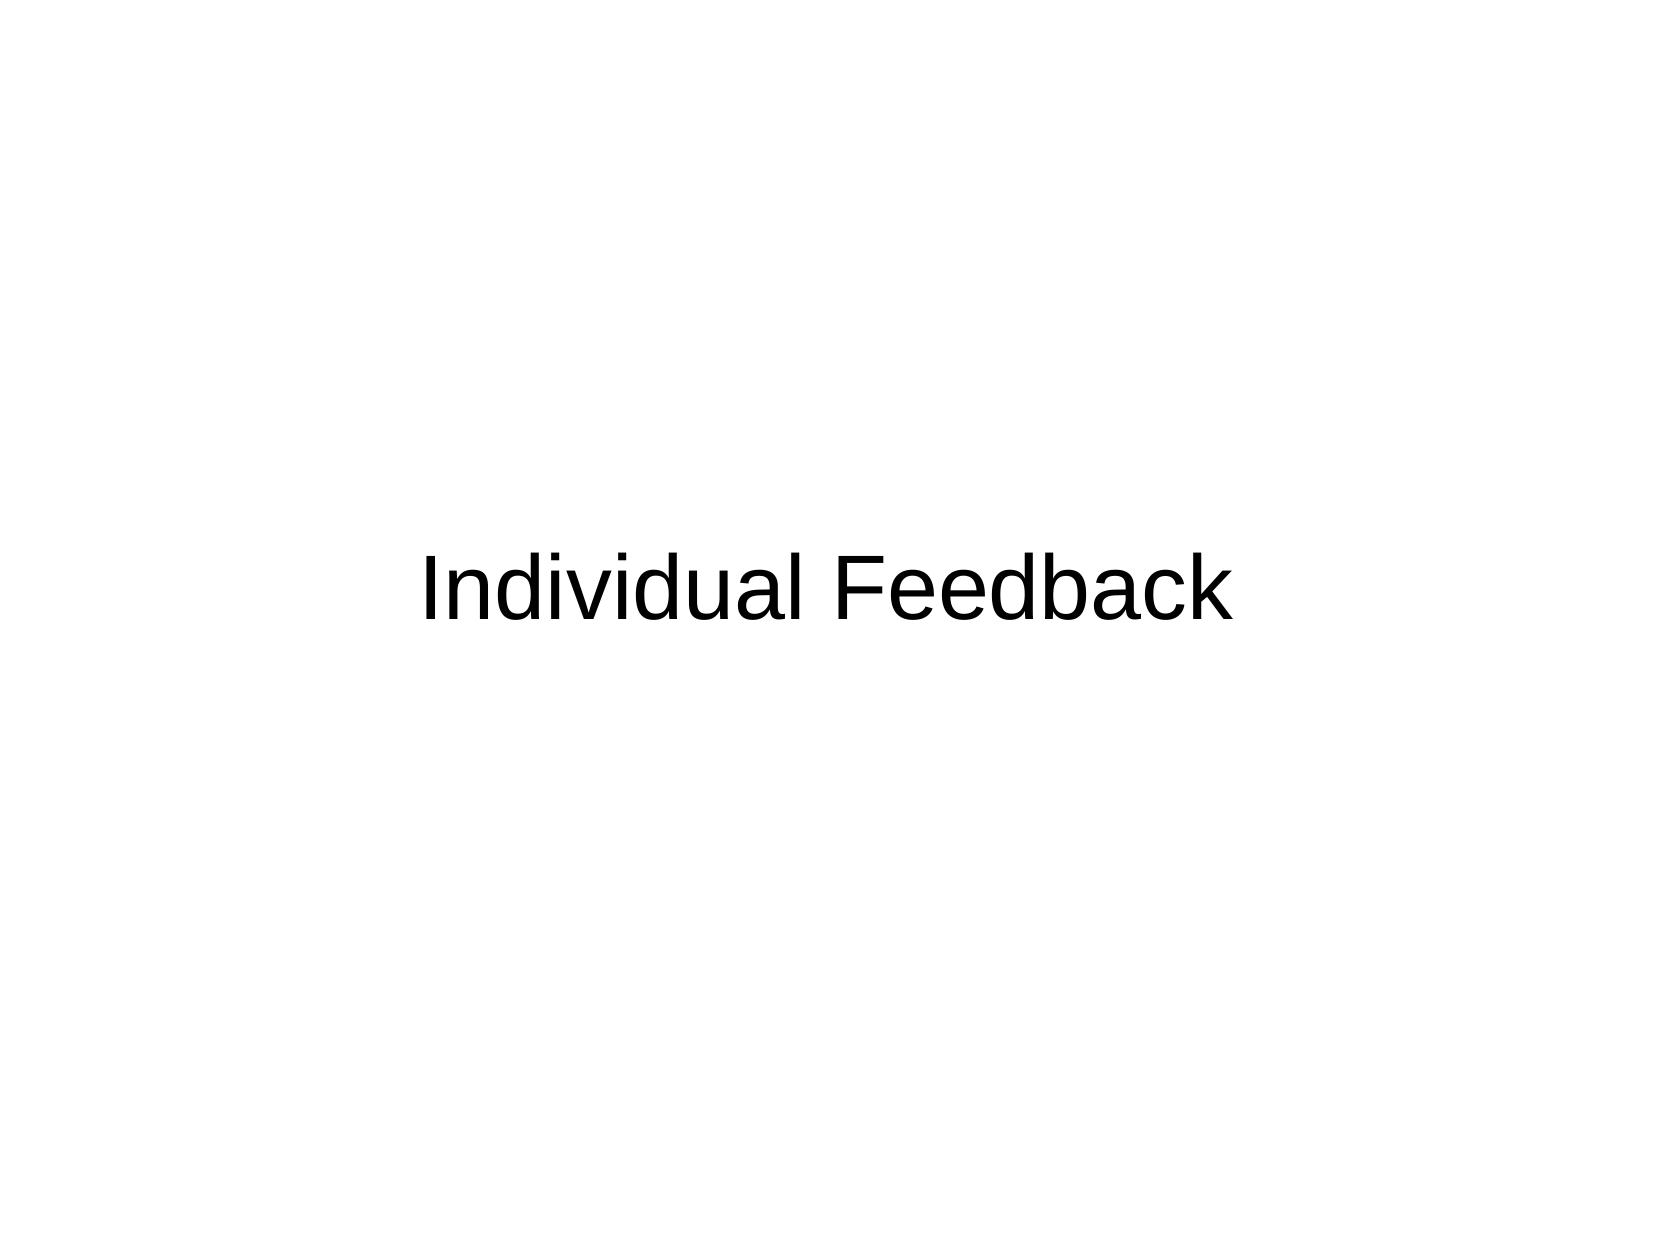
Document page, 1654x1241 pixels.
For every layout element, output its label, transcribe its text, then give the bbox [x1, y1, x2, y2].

title Individual Feedback [82, 484, 1571, 692]
